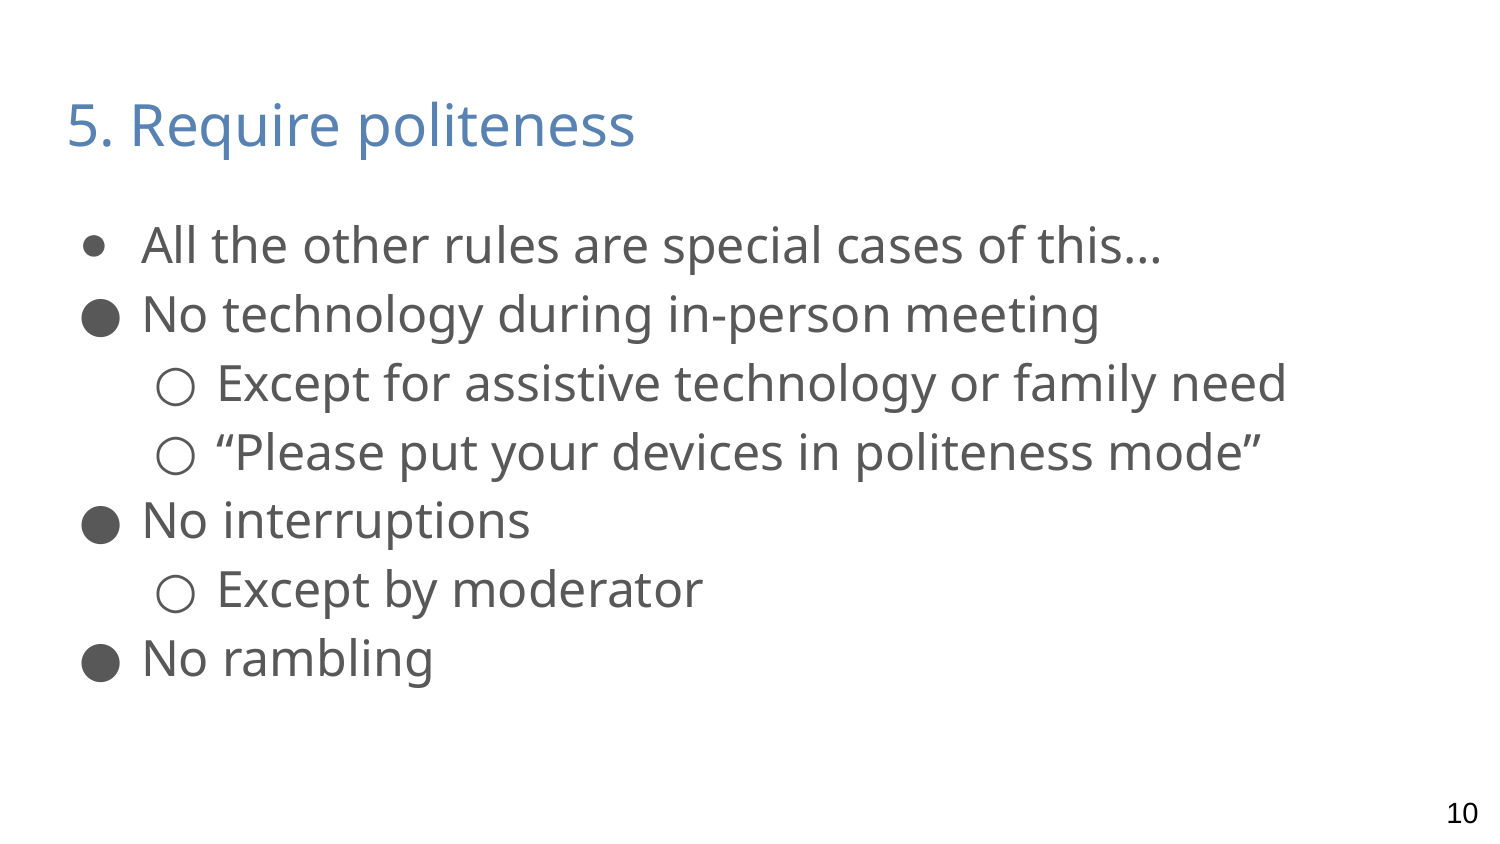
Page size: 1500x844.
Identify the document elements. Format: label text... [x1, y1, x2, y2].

title 5. Require politeness [51, 72, 1449, 167]
slide_number <number> [1403, 779, 1494, 844]
list All the other rules are special cases of this… No technology during in-person meeting Except for assistive technology or family need “Please put your devices in politeness mode” No interruptions Except by moderator No rambling [51, 189, 1449, 750]
